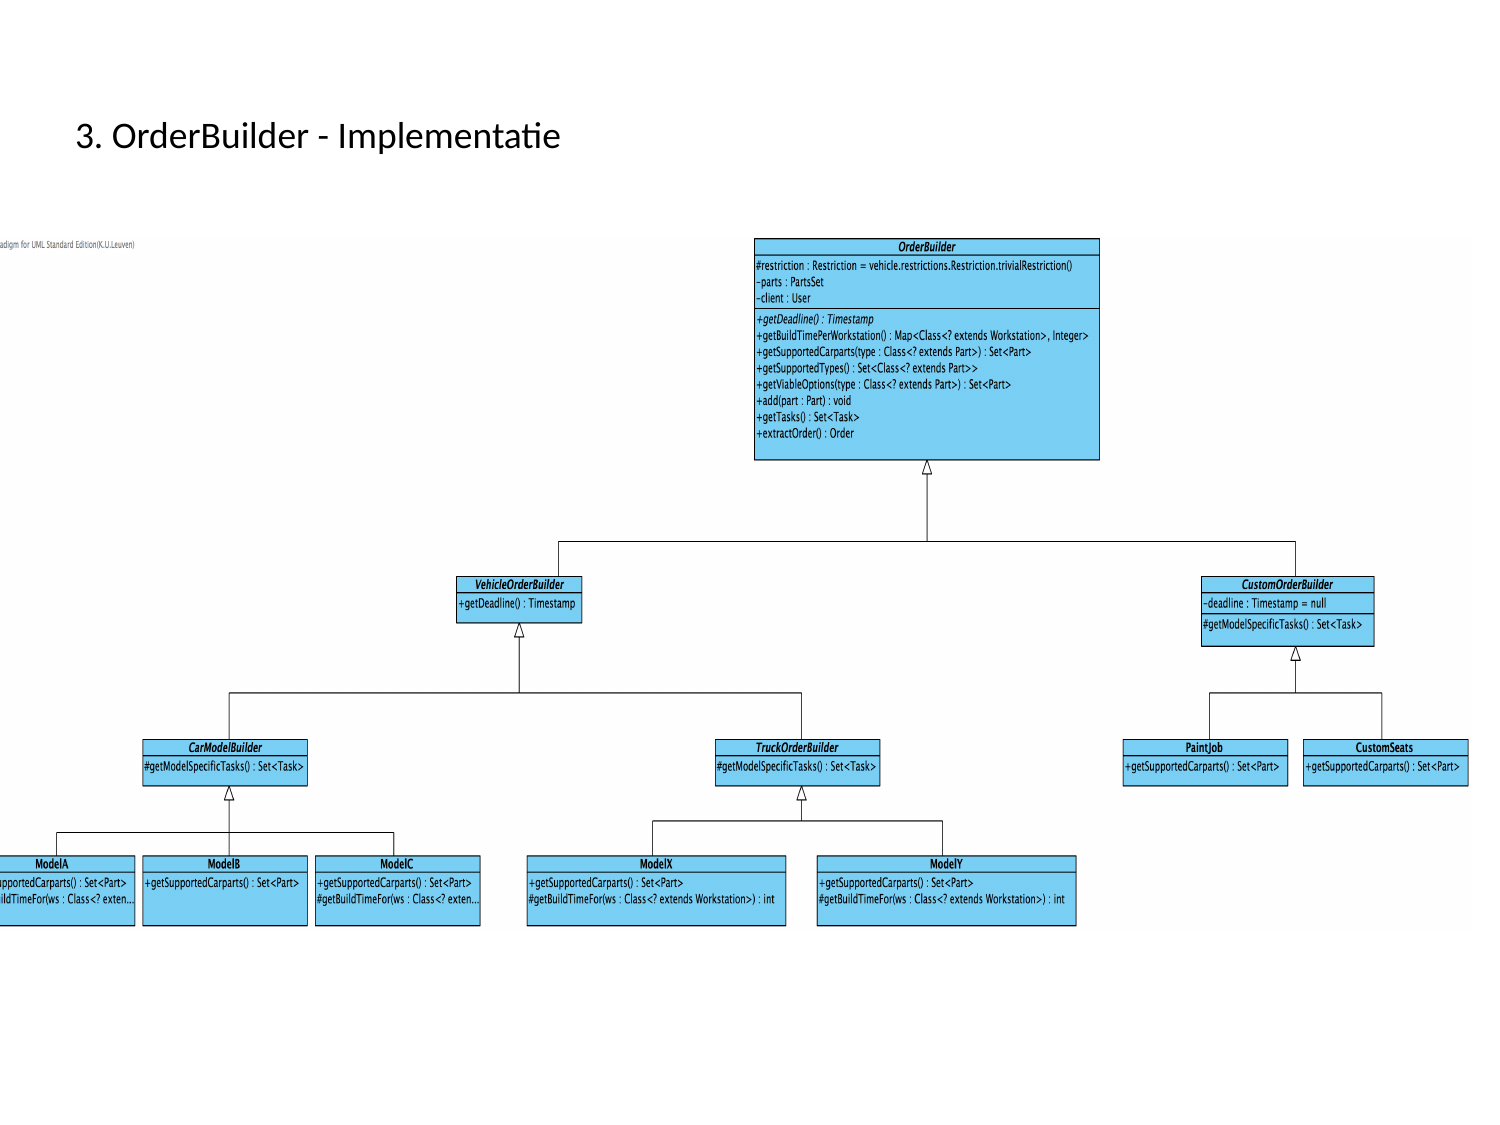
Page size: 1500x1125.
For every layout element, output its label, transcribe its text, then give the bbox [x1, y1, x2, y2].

picture [0, 236, 1471, 931]
title 3. OrderBuilder - Implementatie [75, 45, 1425, 233]
